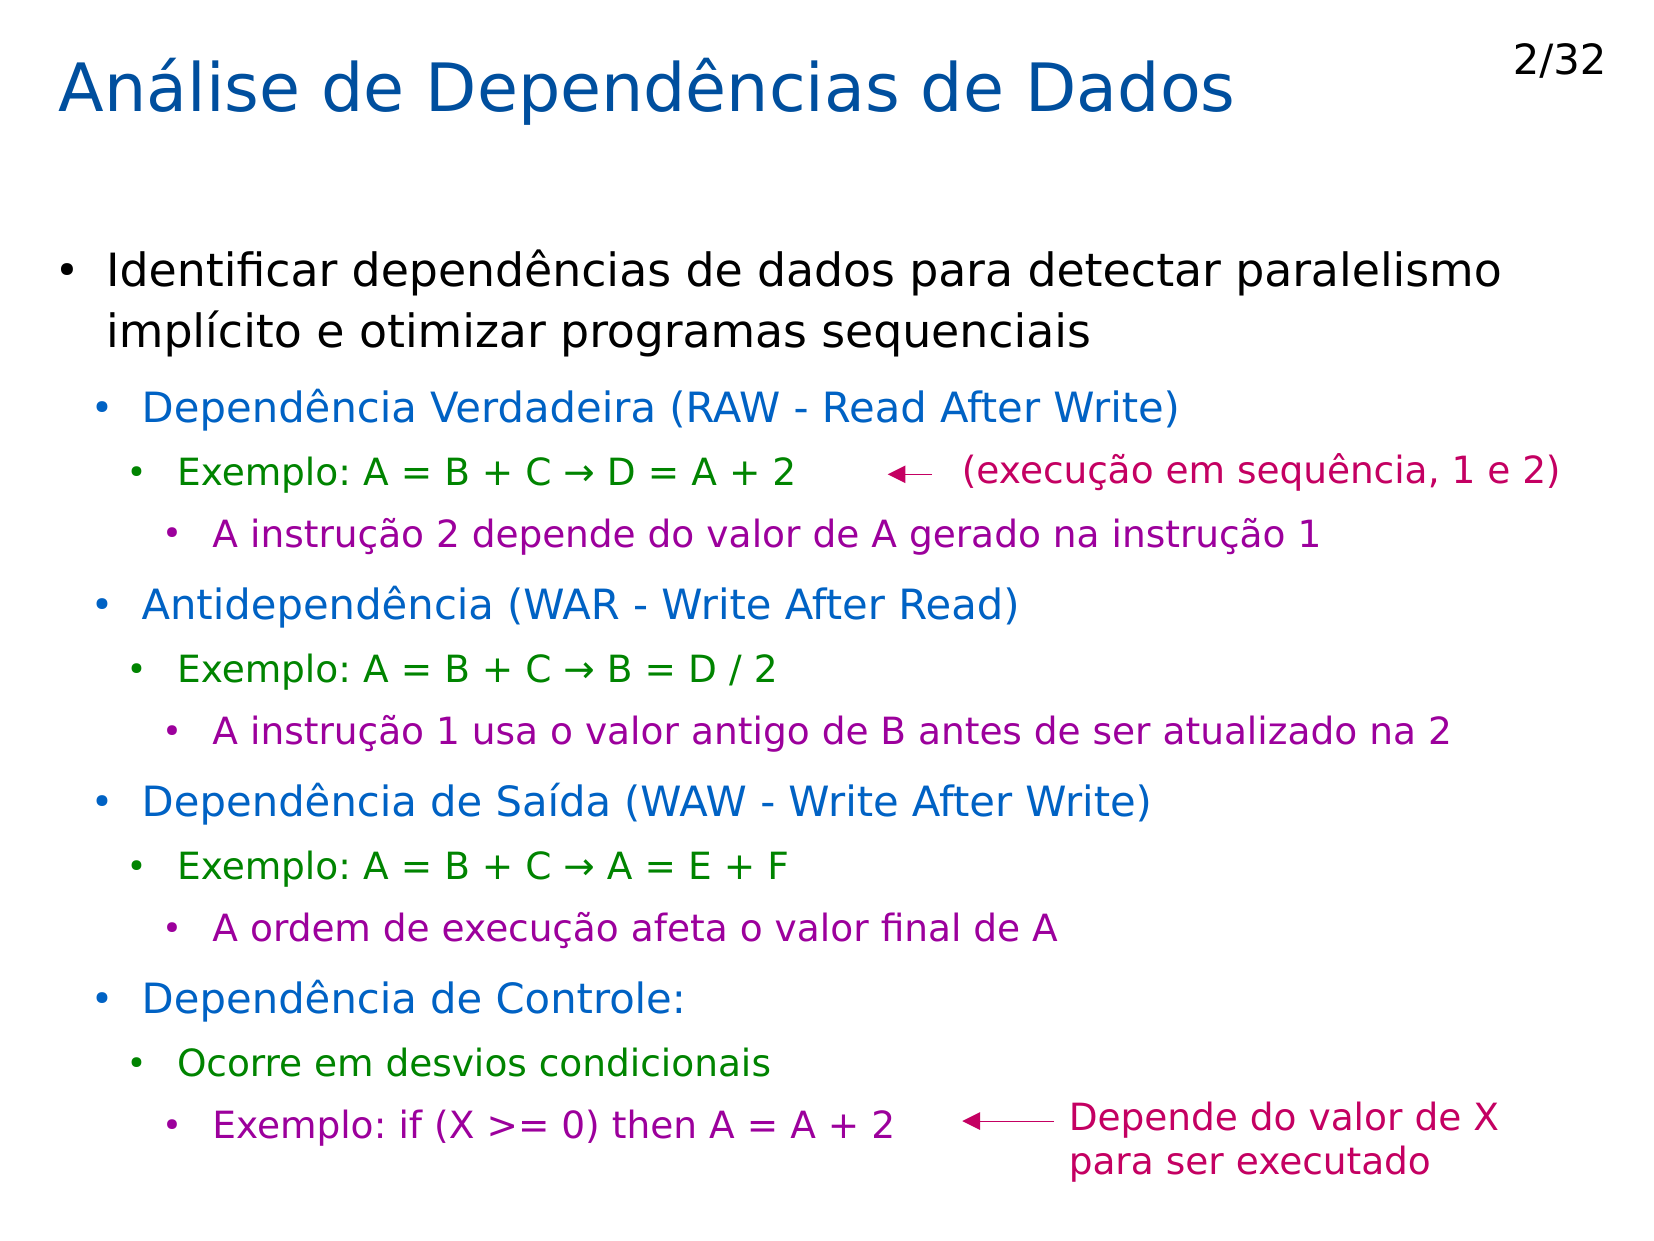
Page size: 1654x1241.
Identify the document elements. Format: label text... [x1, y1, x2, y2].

text_box Depende do valor de X para ser executado [1054, 1088, 1595, 1193]
list Identificar dependências de dados para detectar paralelismo implícito e otimizar programas sequenciais Dependência Verdadeira (RAW - Read After Write) Exemplo: A = B + C → D = A + 2 A instrução 2 depende do valor de A gerado na instrução 1 Antidependência (WAR - Write After Read) Exemplo: A = B + C → B = D / 2 A instrução 1 usa o valor antigo de B antes de ser atualizado na 2 Dependência de Saída (WAW - Write After Write) Exemplo: A = B + C → A = E + F A ordem de execução afeta o valor final de A Dependência de Controle: Ocorre em desvios condicionais Exemplo: if (X >= 0) then A = A + 2 [59, 236, 1595, 1211]
text_box (execução em sequência, 1 e 2) [947, 441, 1595, 543]
title Análise de Dependências de Dados [59, 29, 1506, 148]
